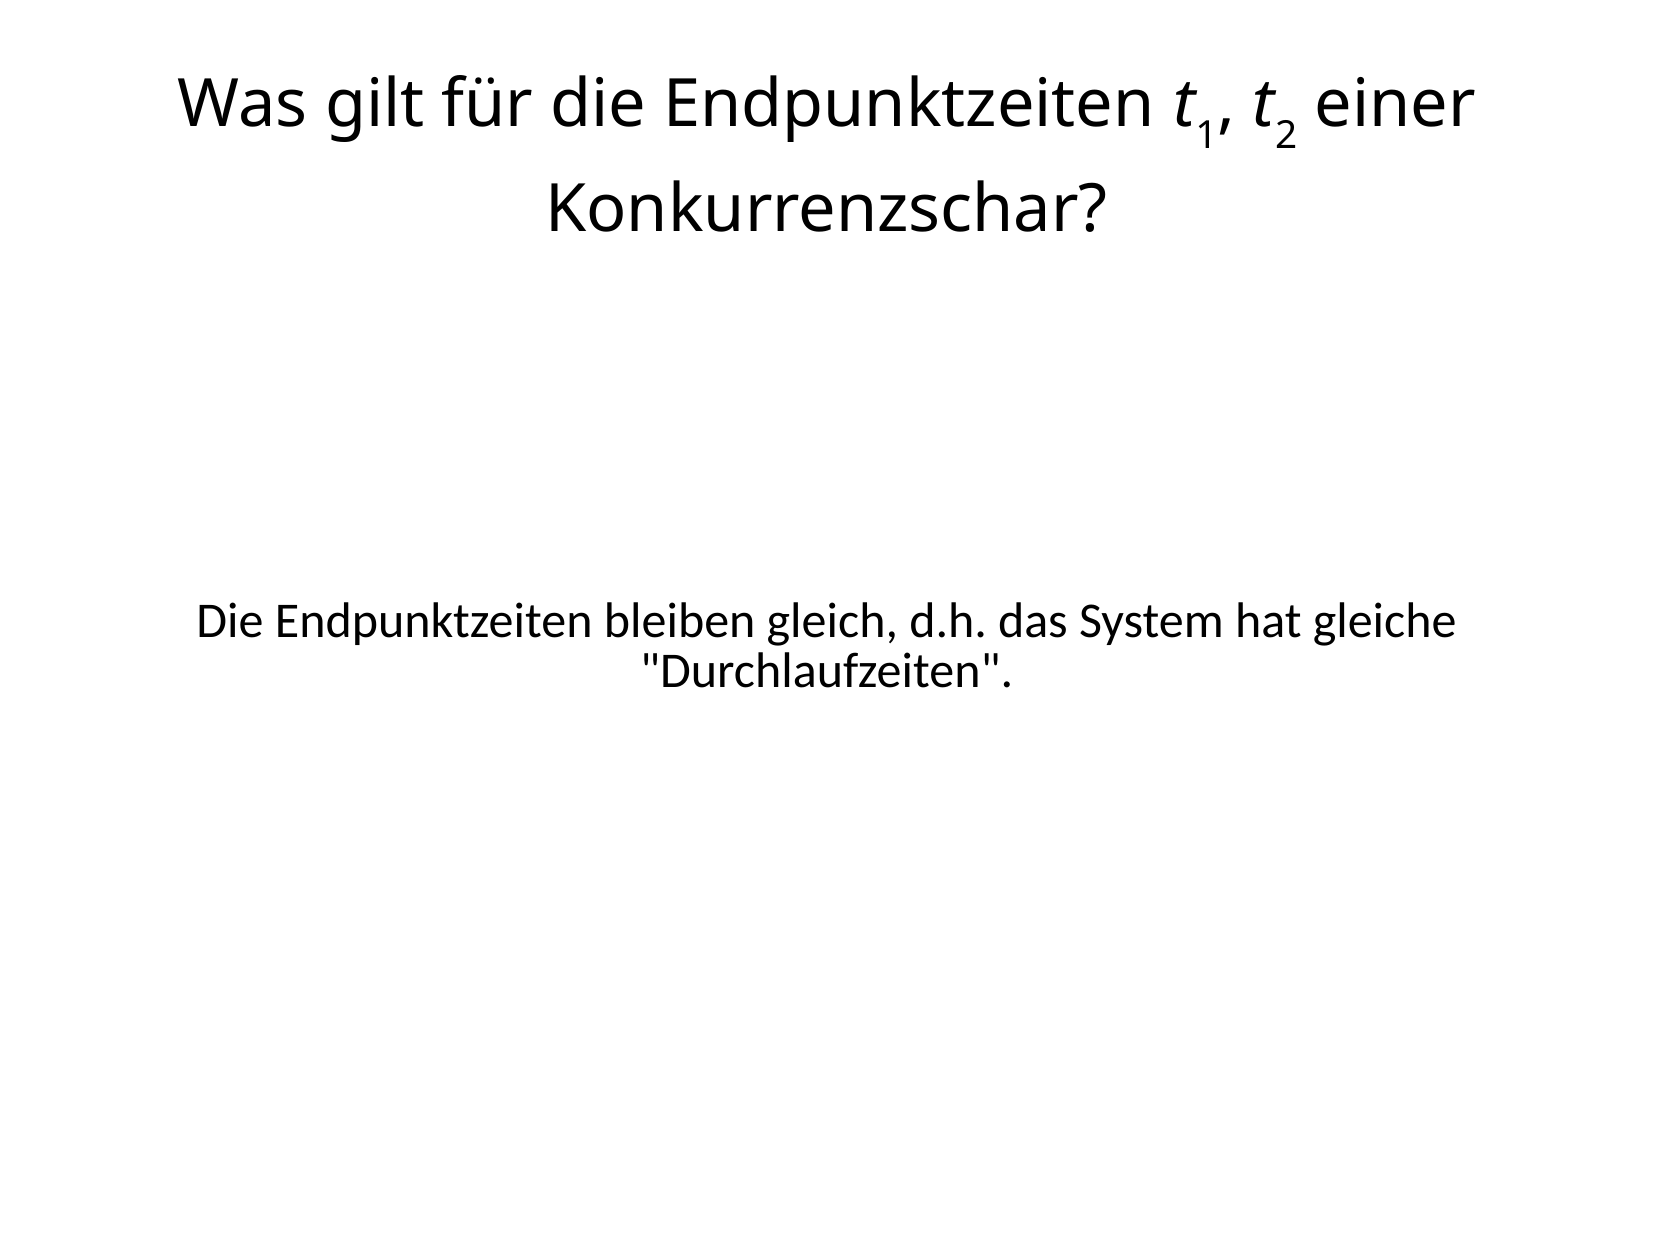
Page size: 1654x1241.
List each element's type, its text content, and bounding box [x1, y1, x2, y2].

subtitle Die Endpunktzeiten bleiben gleich, d.h. das System hat gleiche "Durchlaufzeiten". [82, 290, 1571, 1010]
title Was gilt für die Endpunktzeiten t1, t2 einer Konkurrenzschar? [82, 49, 1571, 257]
